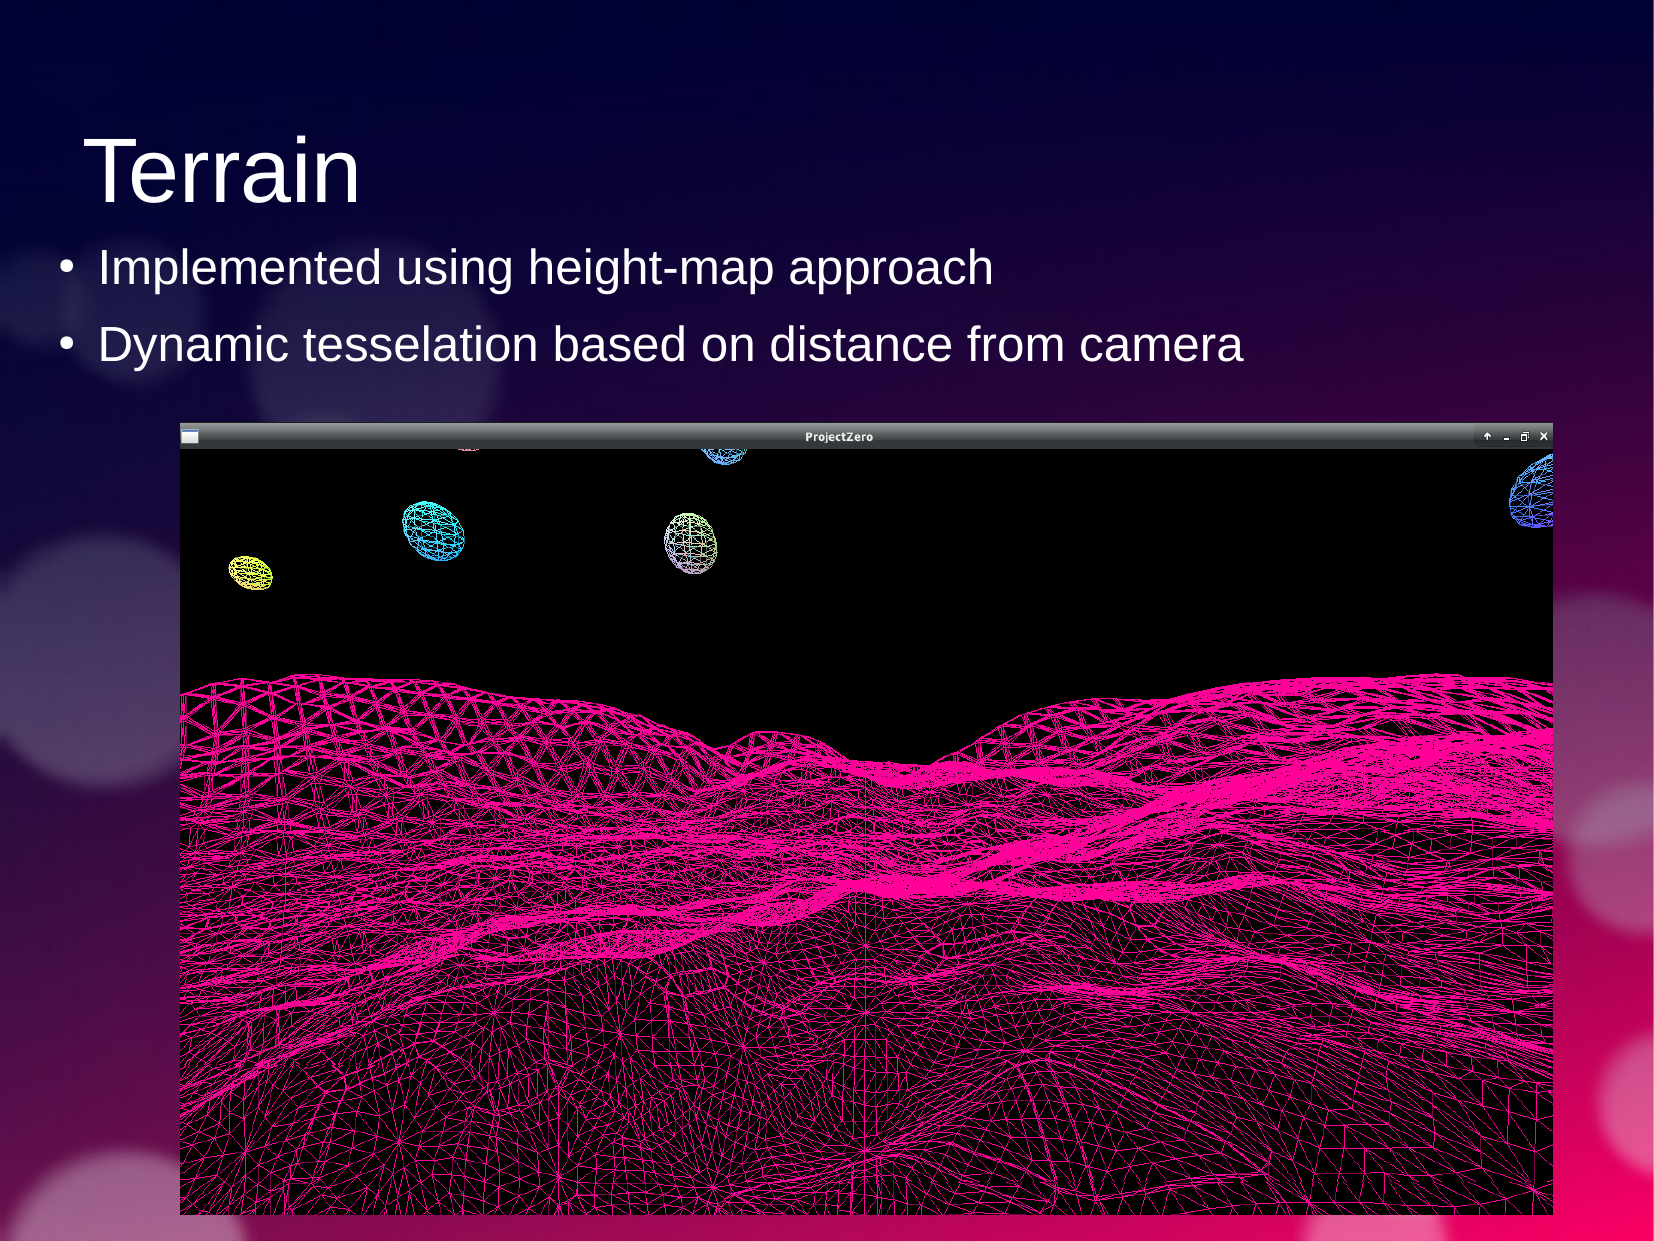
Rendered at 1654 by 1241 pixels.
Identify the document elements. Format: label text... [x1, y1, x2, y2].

picture [0, 0, 1654, 1241]
title Terrain [82, 67, 1571, 275]
list Implemented using height-map approach Dynamic tesselation based on distance from camera [45, 240, 1276, 376]
